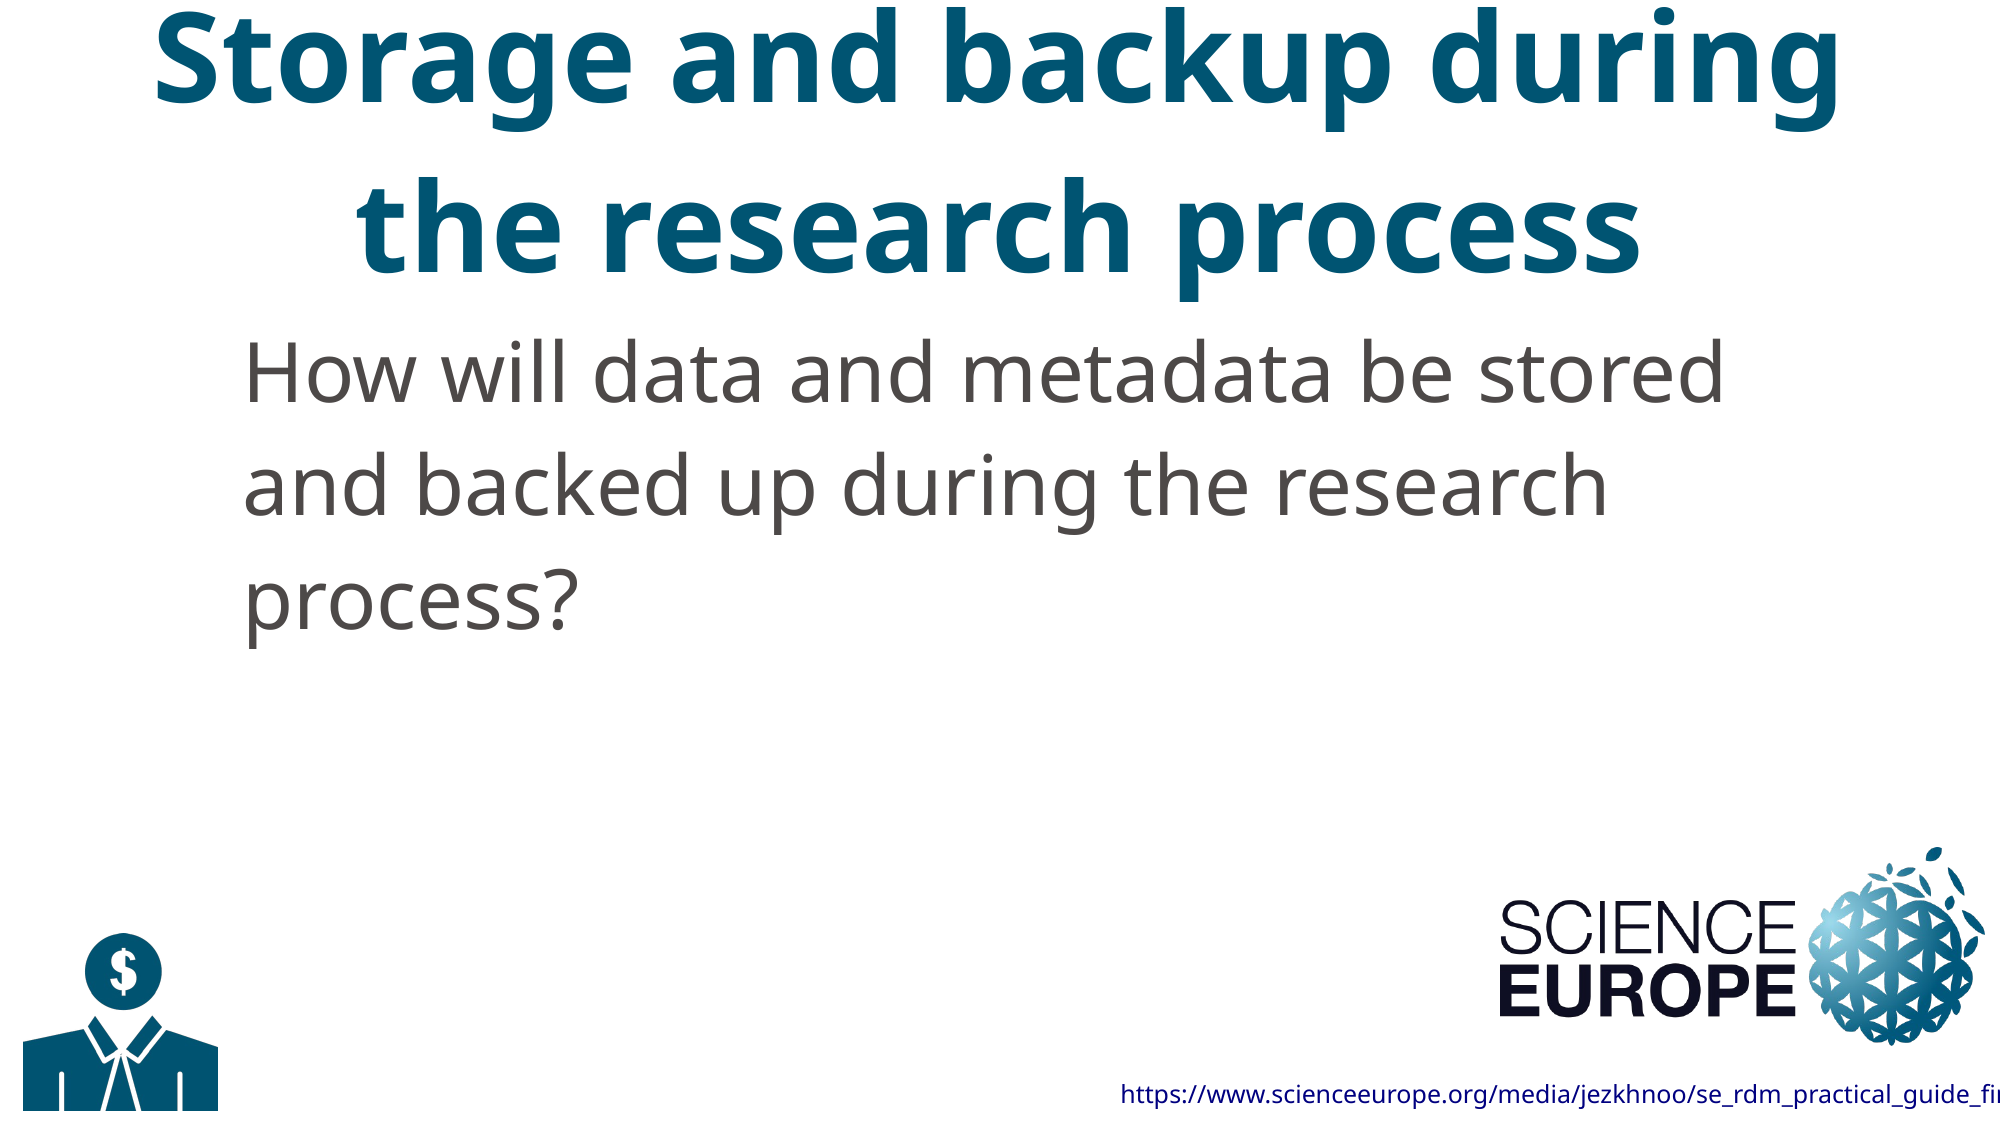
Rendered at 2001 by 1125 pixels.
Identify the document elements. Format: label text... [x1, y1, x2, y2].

picture [23, 933, 218, 1111]
picture [1930, 995, 1942, 1009]
picture [1961, 979, 1967, 986]
picture [111, 948, 136, 995]
title Storage and backup during the research process [100, 13, 1900, 264]
text_box How will data and metadata be stored and backed up during the research process? [192, 305, 1837, 904]
text_box https://www.scienceeurope.org/media/jezkhnoo/se_rdm_practical_guide_final.pdf [1105, 1068, 1985, 1109]
picture [1943, 976, 1952, 989]
picture [178, 1072, 182, 1111]
picture [1500, 847, 1985, 1046]
picture [60, 1072, 64, 1111]
